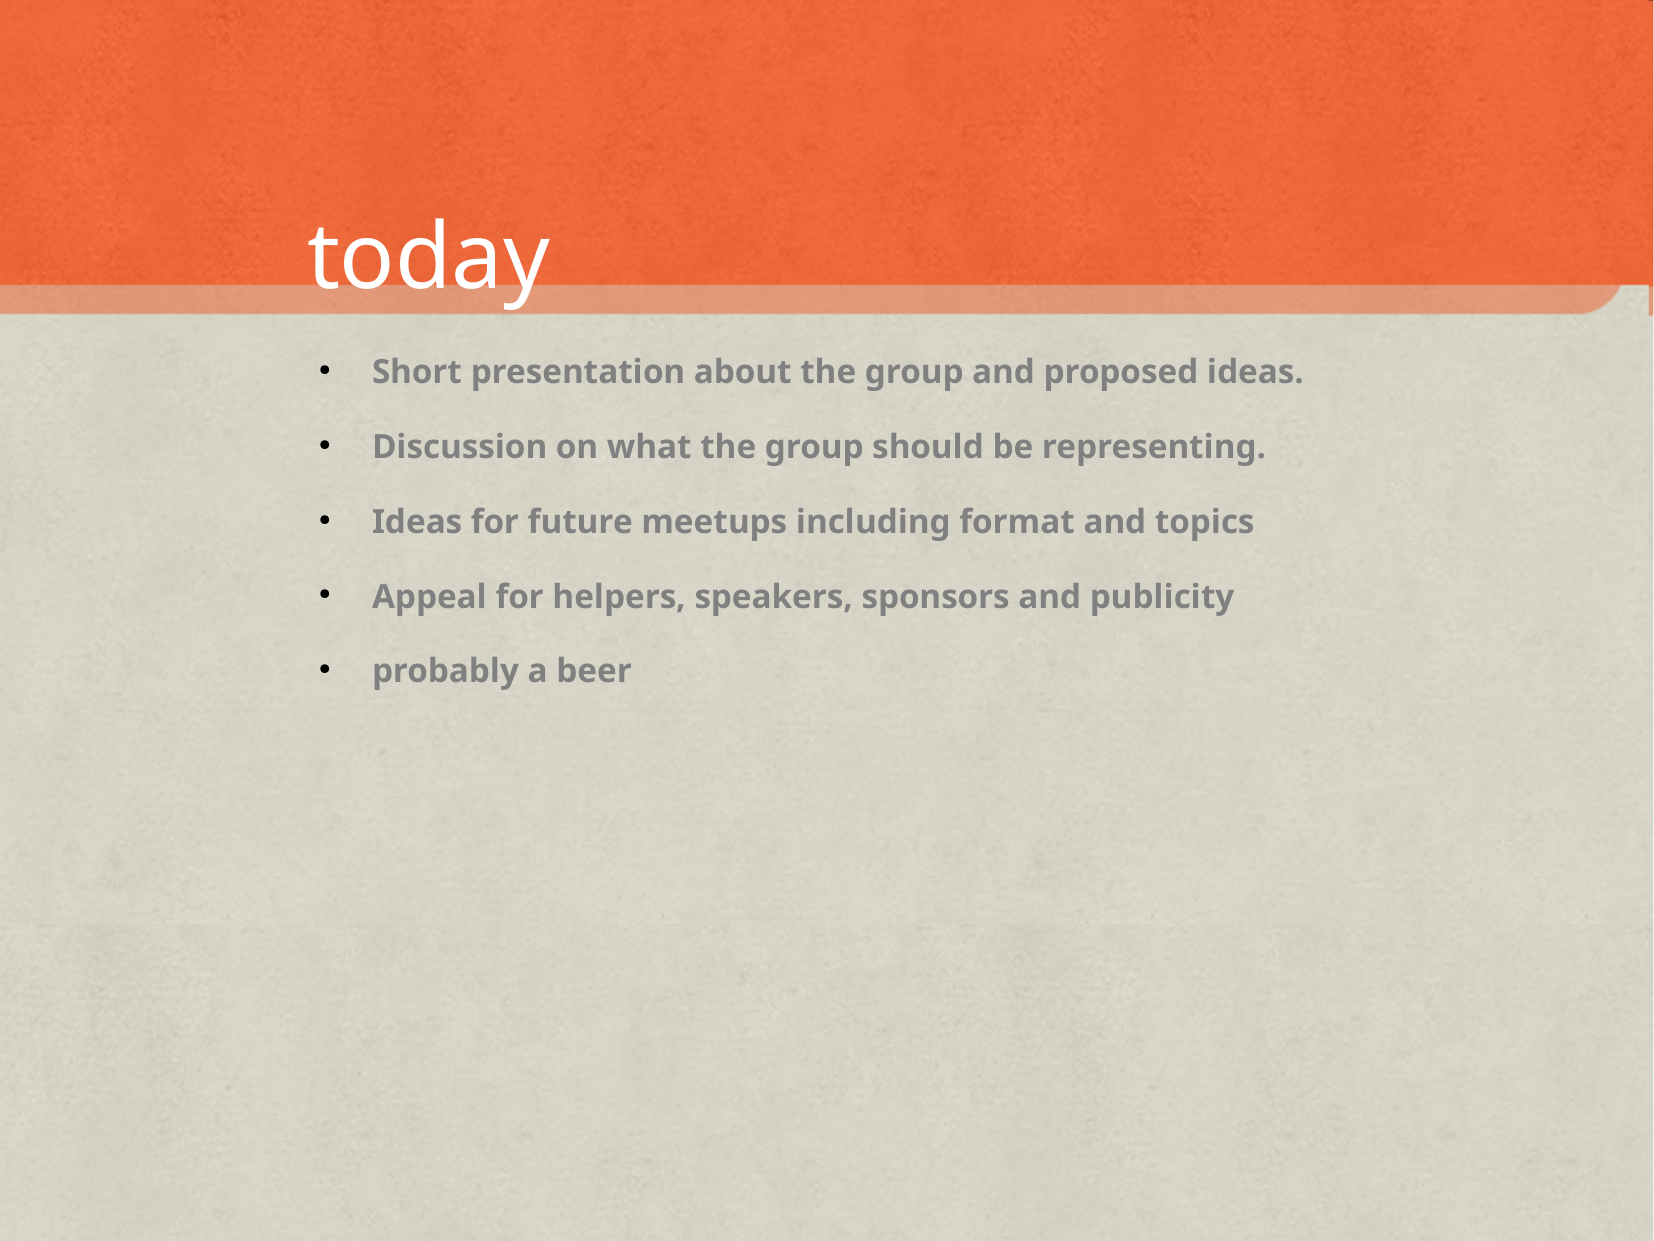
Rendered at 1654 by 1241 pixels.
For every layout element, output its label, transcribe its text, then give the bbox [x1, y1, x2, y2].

title today [307, 188, 1654, 317]
picture [0, 0, 1654, 1241]
list Short presentation about the group and proposed ideas. Discussion on what the group should be representing. Ideas for future meetups including format and topics Appeal for helpers, speakers, sponsors and publicity probably a beer [301, 348, 1654, 1068]
